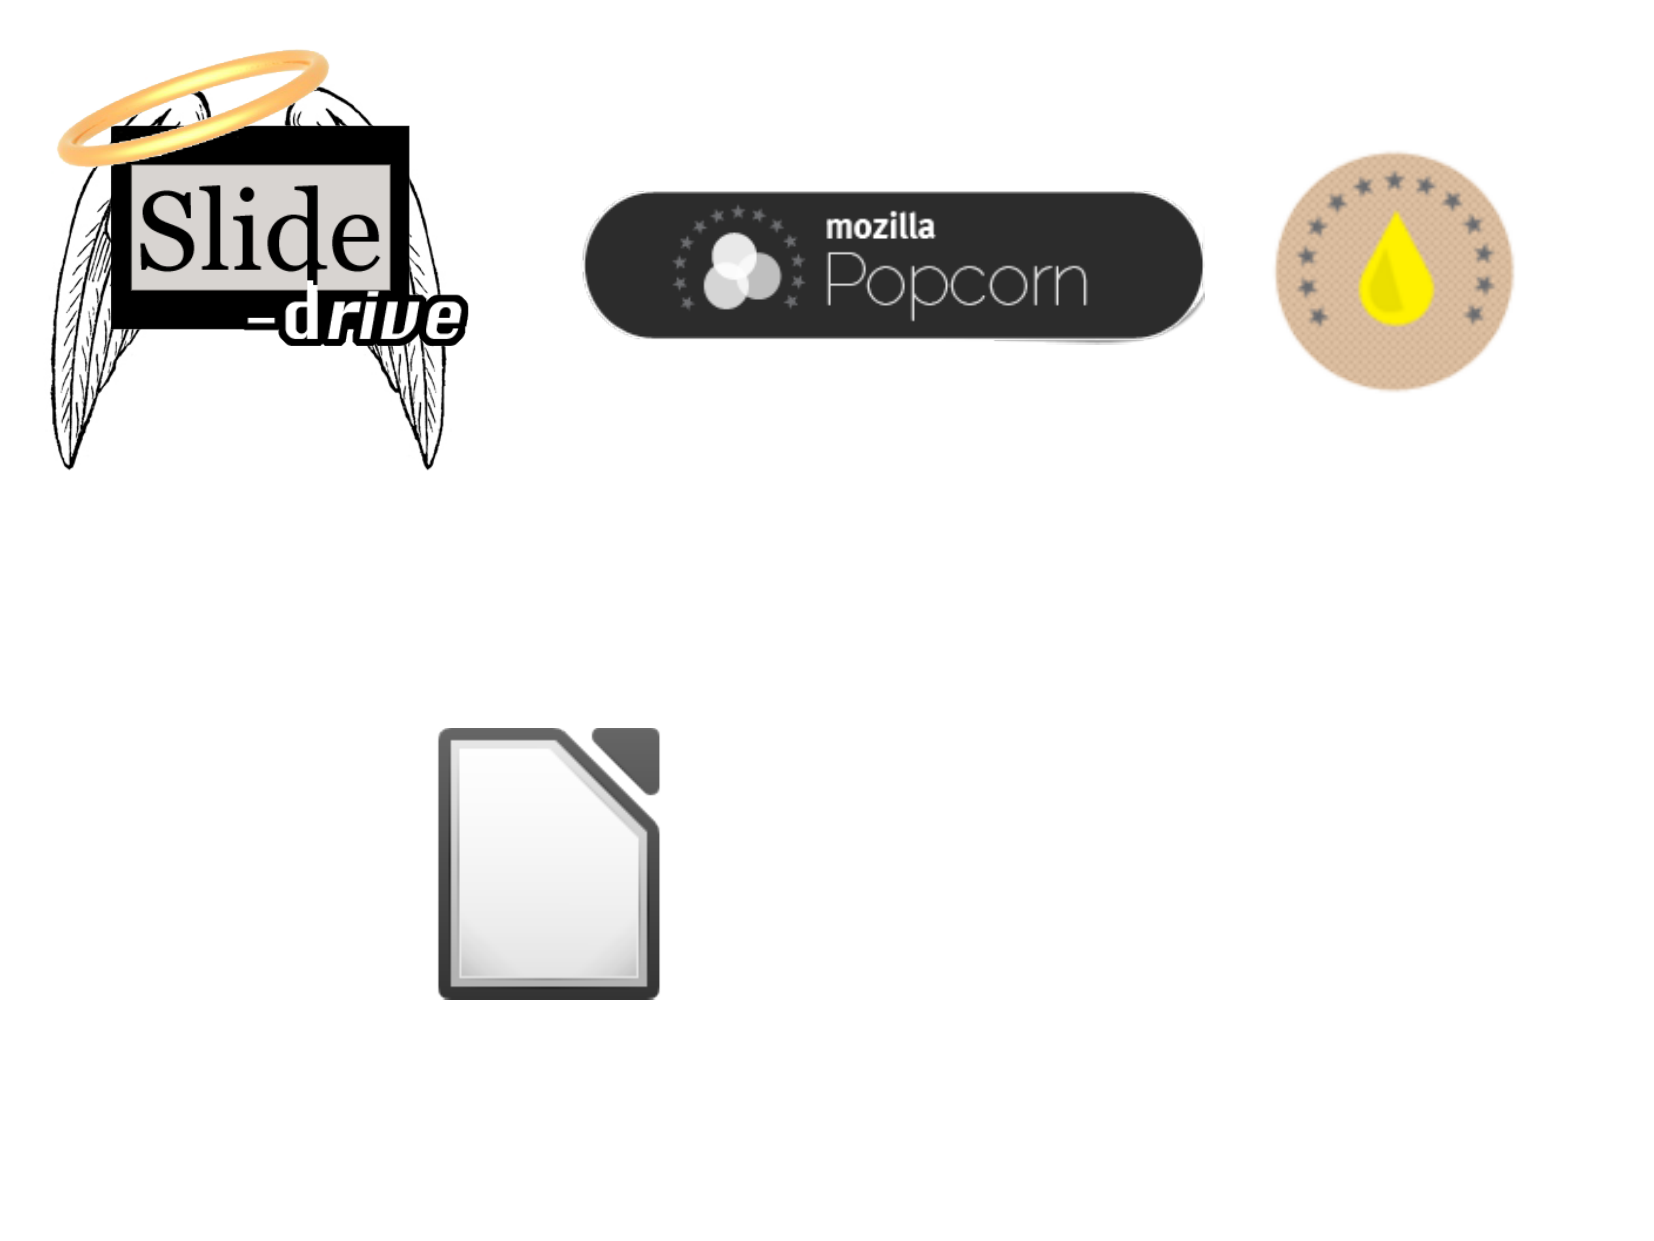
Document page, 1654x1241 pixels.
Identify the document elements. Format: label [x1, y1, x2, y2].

picture [23, 24, 478, 473]
picture [413, 728, 686, 1000]
picture [572, 190, 1205, 345]
picture [1265, 143, 1524, 402]
